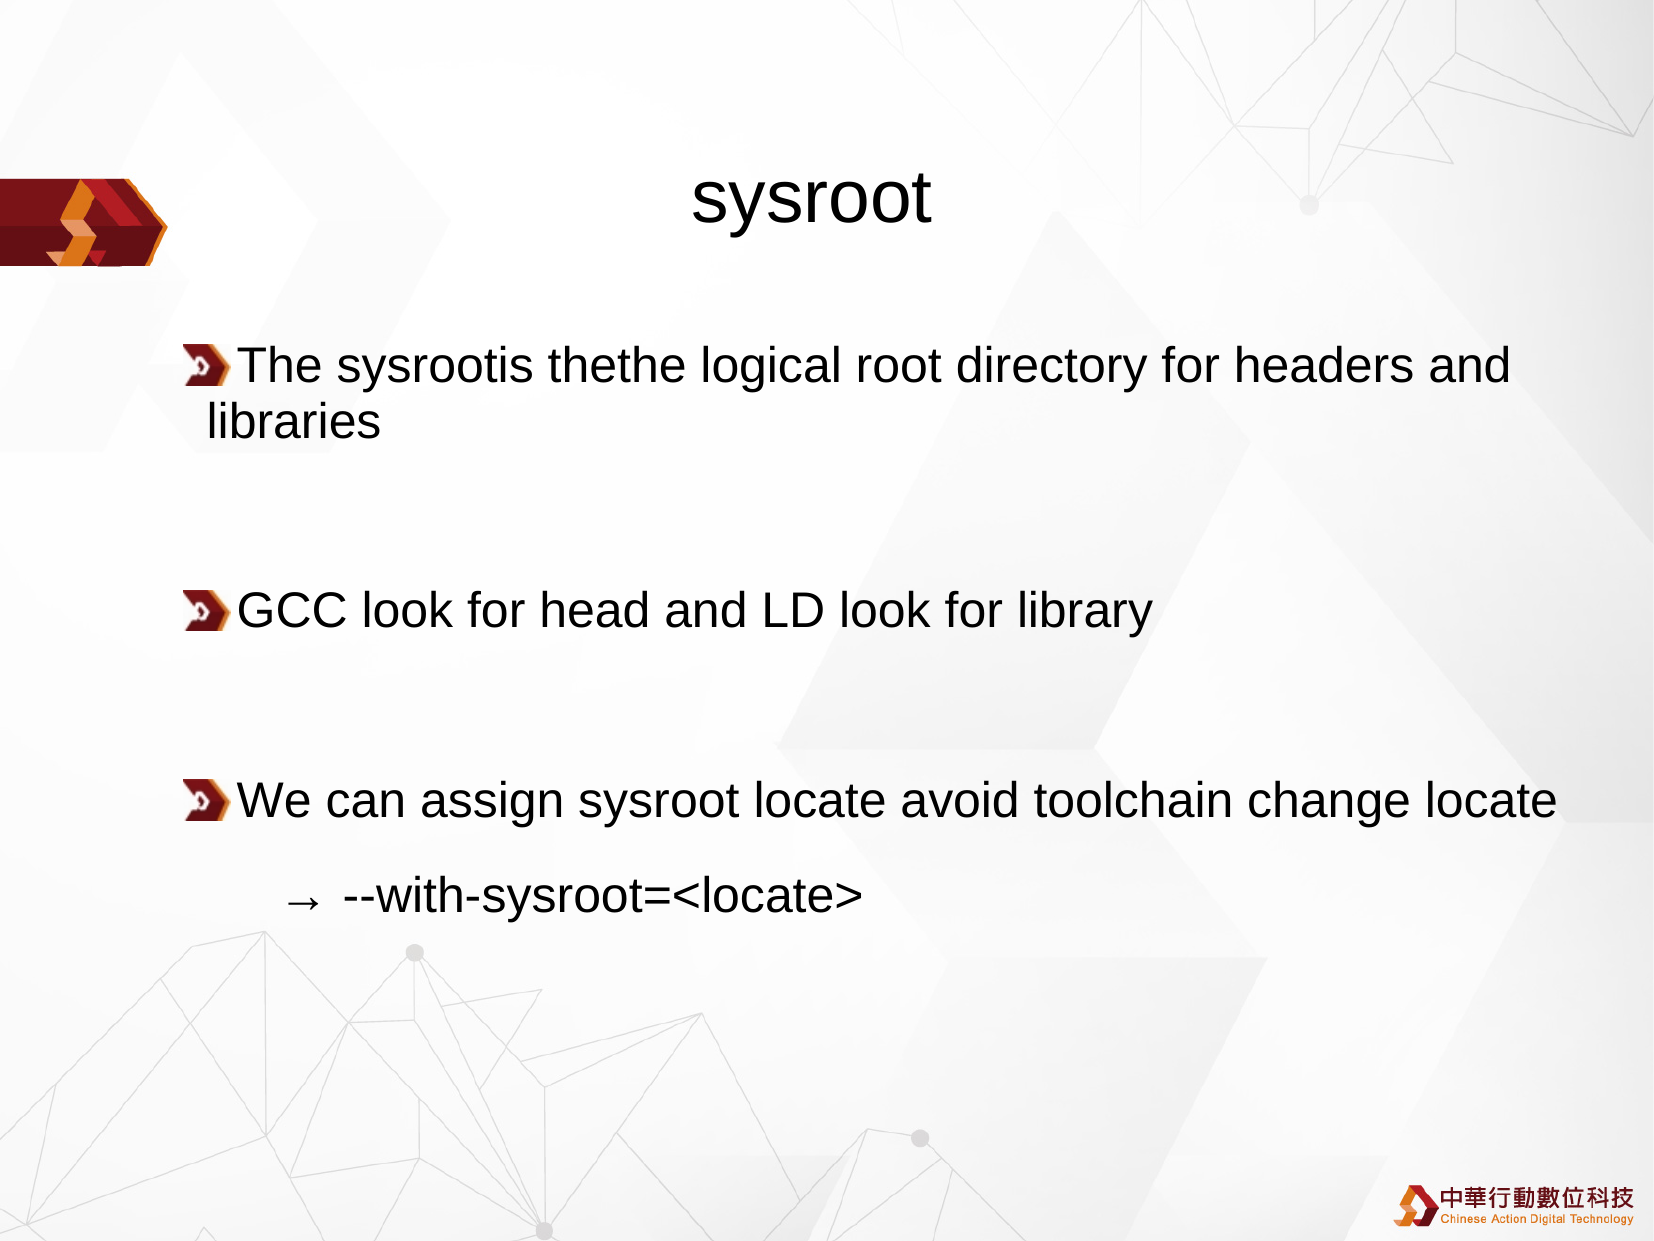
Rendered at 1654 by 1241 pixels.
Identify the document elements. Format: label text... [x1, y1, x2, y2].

title sysroot [118, 112, 1506, 281]
picture [0, 0, 1654, 1241]
list The sysrootis thethe logical root directory for headers and libraries GCC look for head and LD look for library We can assign sysroot locate avoid toolchain change locate → --with-sysroot=<locate> [135, 337, 1589, 927]
